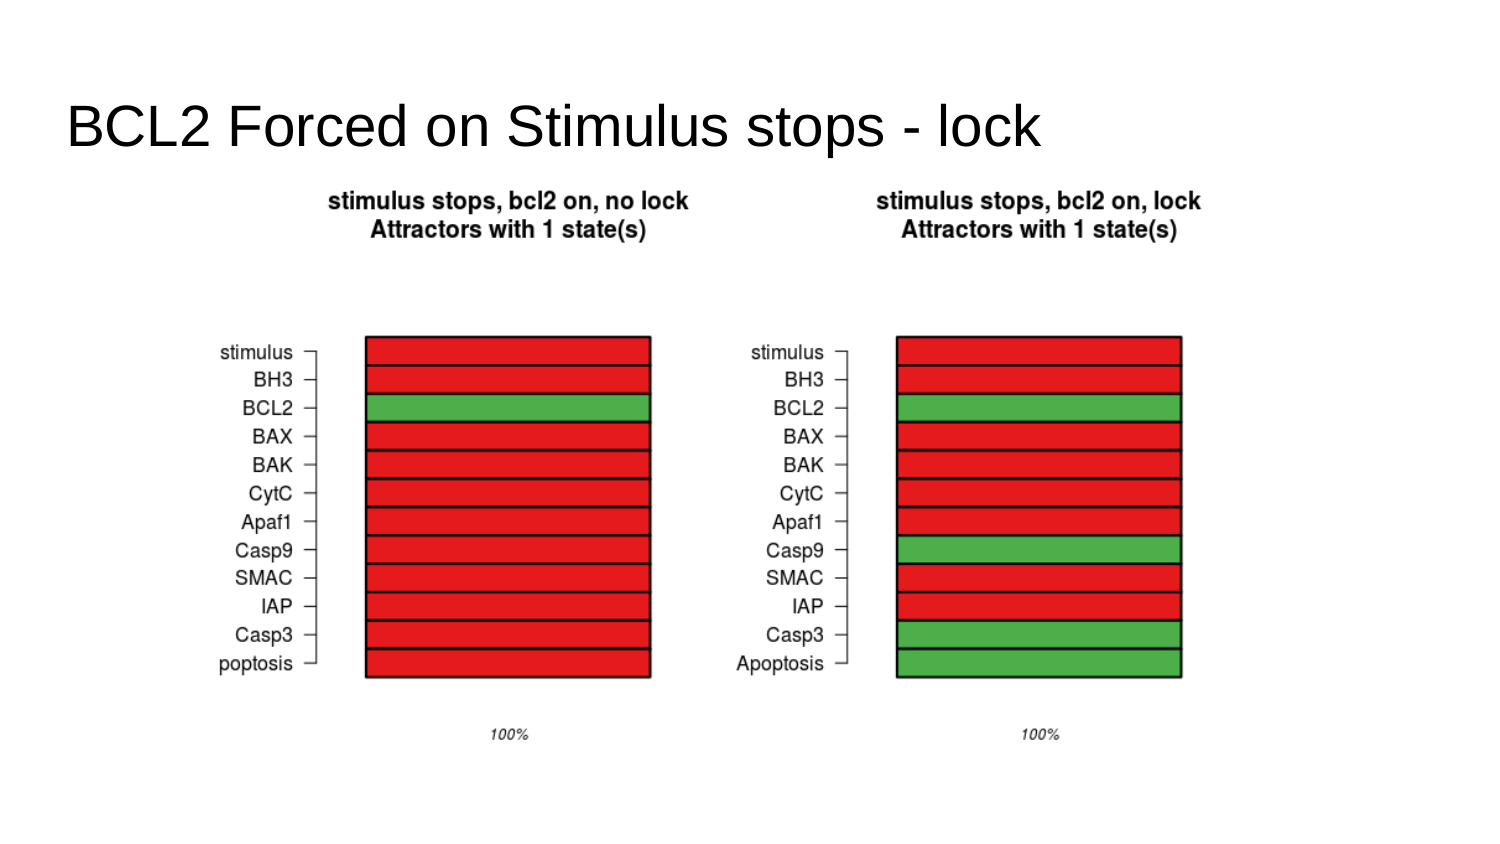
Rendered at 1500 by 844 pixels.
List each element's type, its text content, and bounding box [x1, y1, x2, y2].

picture [219, 166, 1281, 844]
title BCL2 Forced on Stimulus stops - lock [51, 72, 1449, 167]
